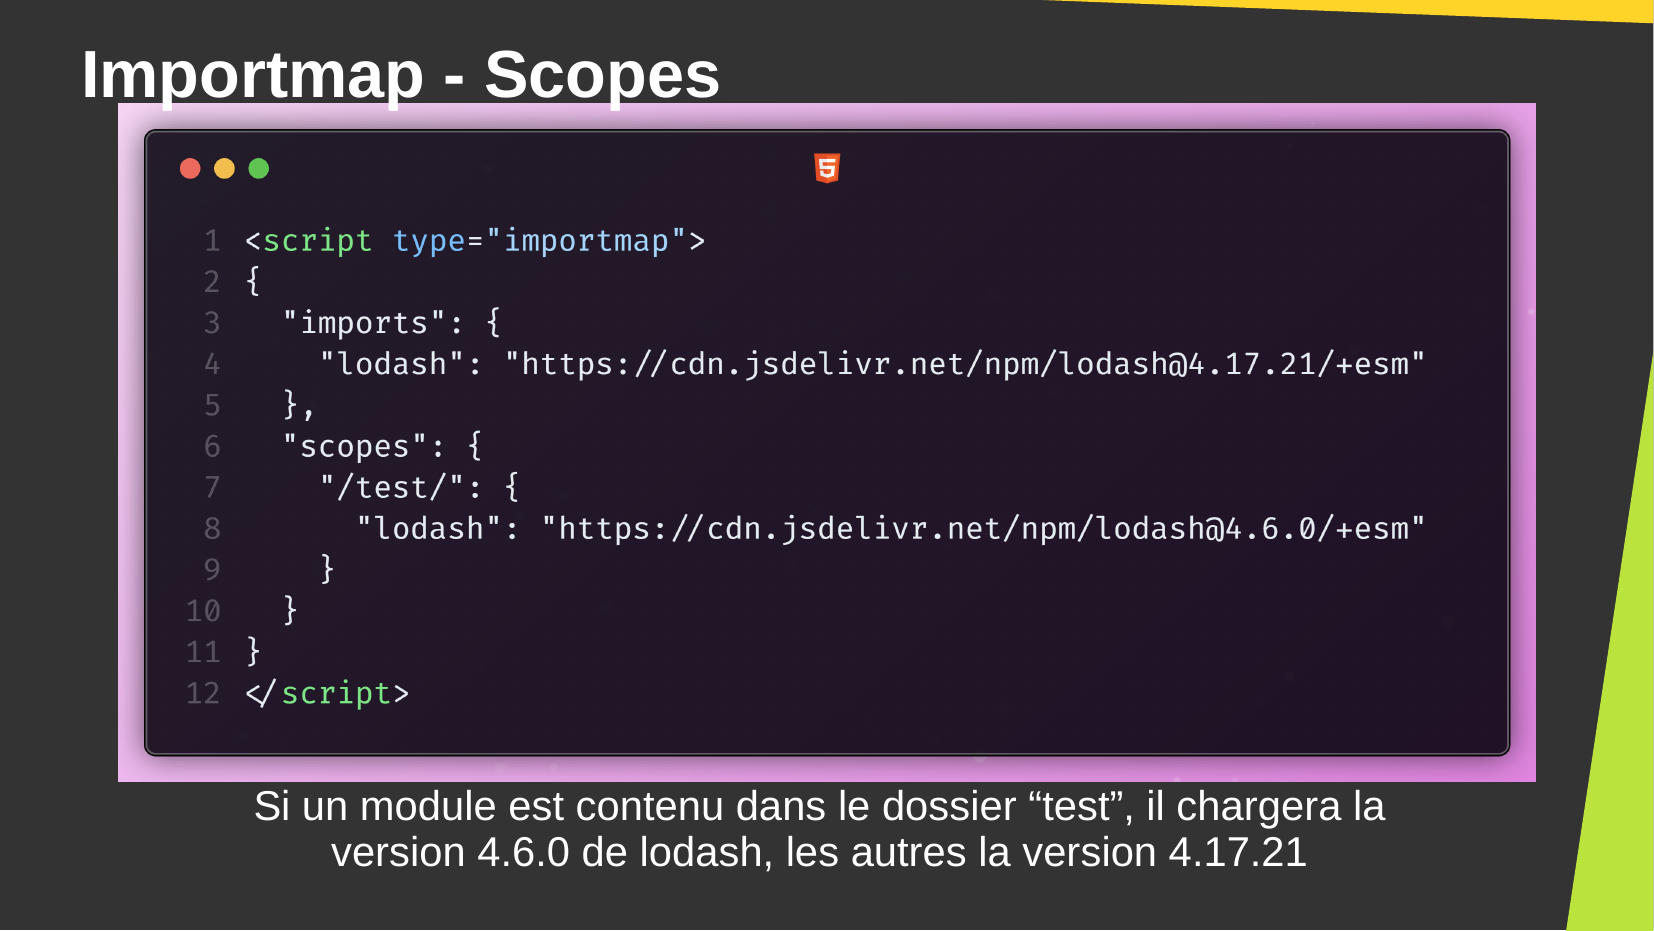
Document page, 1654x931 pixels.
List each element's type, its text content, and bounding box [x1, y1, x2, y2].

picture [118, 103, 1536, 782]
text_box [1042, 0, 1654, 24]
title Importmap - Scopes [81, 37, 791, 115]
text_box Si un module est contenu dans le dossier “test”, il chargera la version 4.6.0 de lodash, les autres la version 4.17.21 [182, 775, 1458, 884]
text_box [1566, 347, 1654, 931]
